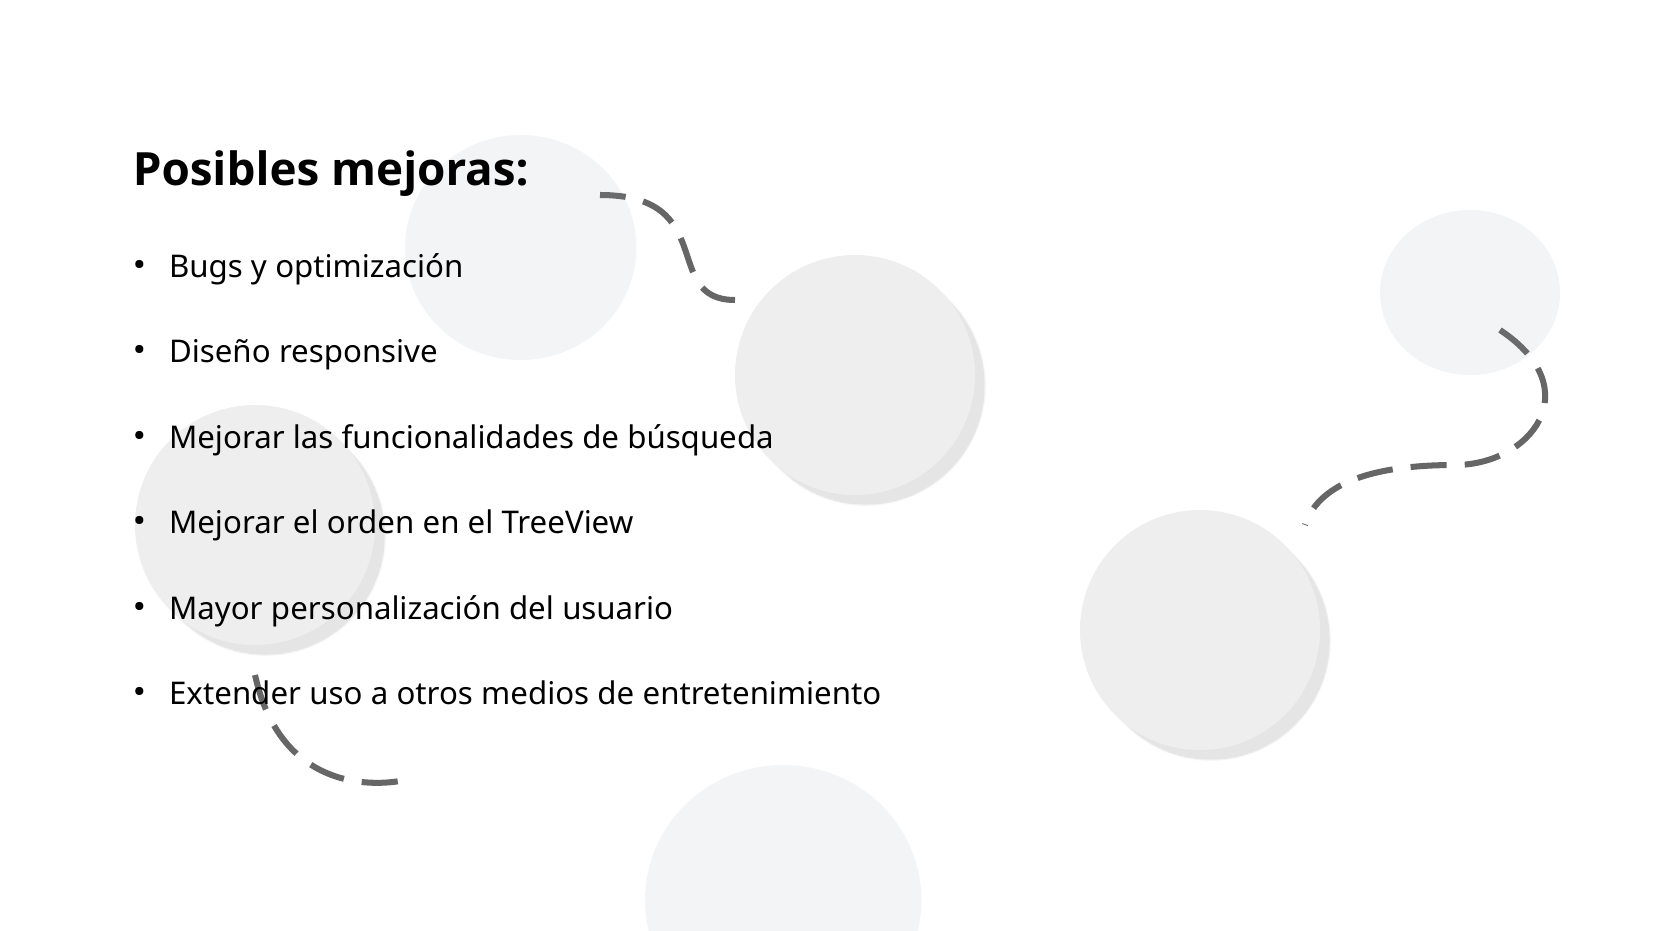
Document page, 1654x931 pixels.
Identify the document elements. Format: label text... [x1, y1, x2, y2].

text_box Bugs y optimización Diseño responsive Mejorar las funcionalidades de búsqueda Mejorar el orden en el TreeView Mayor personalización del usuario Extender uso a otros medios de entretenimiento [118, 236, 1107, 765]
text_box Posibles mejoras: [118, 129, 704, 207]
